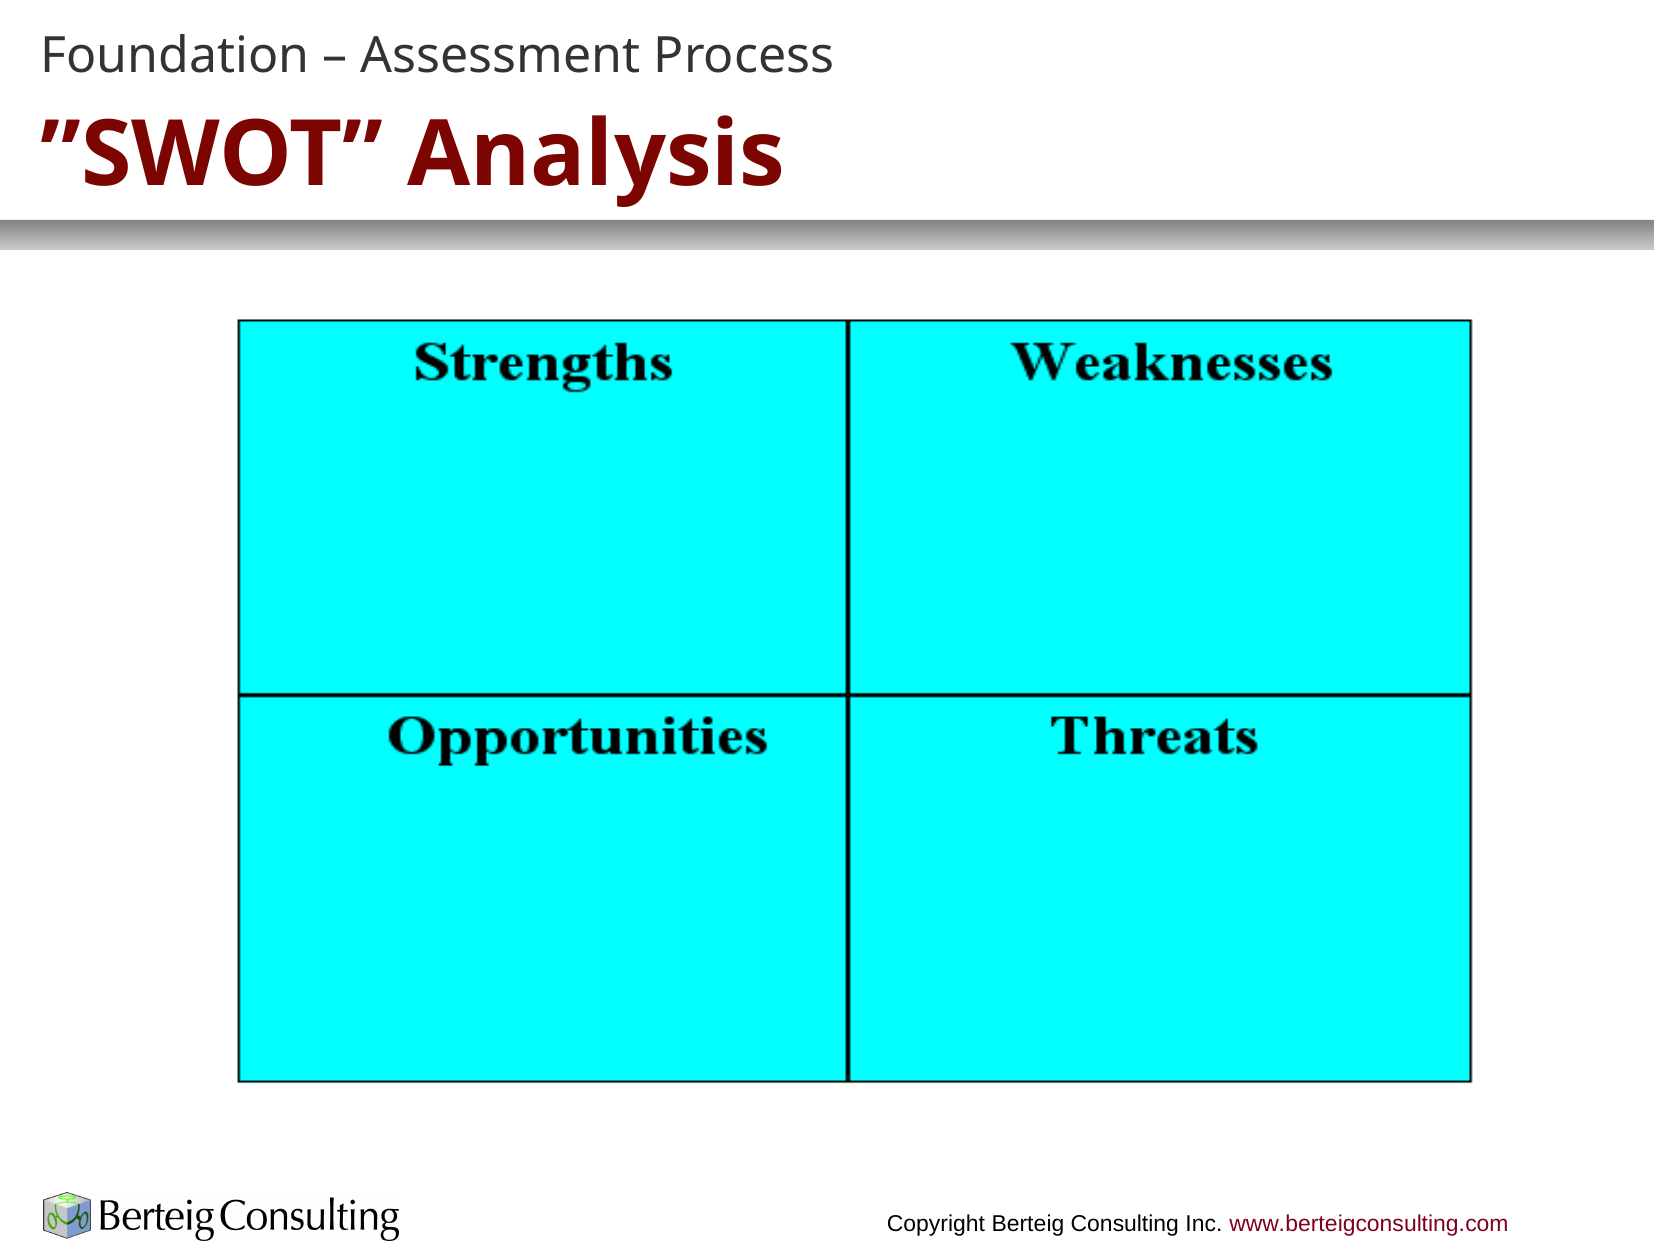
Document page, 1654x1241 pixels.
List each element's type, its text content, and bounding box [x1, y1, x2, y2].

picture [43, 1192, 399, 1241]
text_box [0, 219, 1654, 250]
title Foundation – Assessment Process ”SWOT” Analysis [40, 0, 1654, 231]
text_box Copyright Berteig Consulting Inc. www.berteigconsulting.com [886, 1211, 1654, 1237]
picture [236, 318, 1477, 1087]
